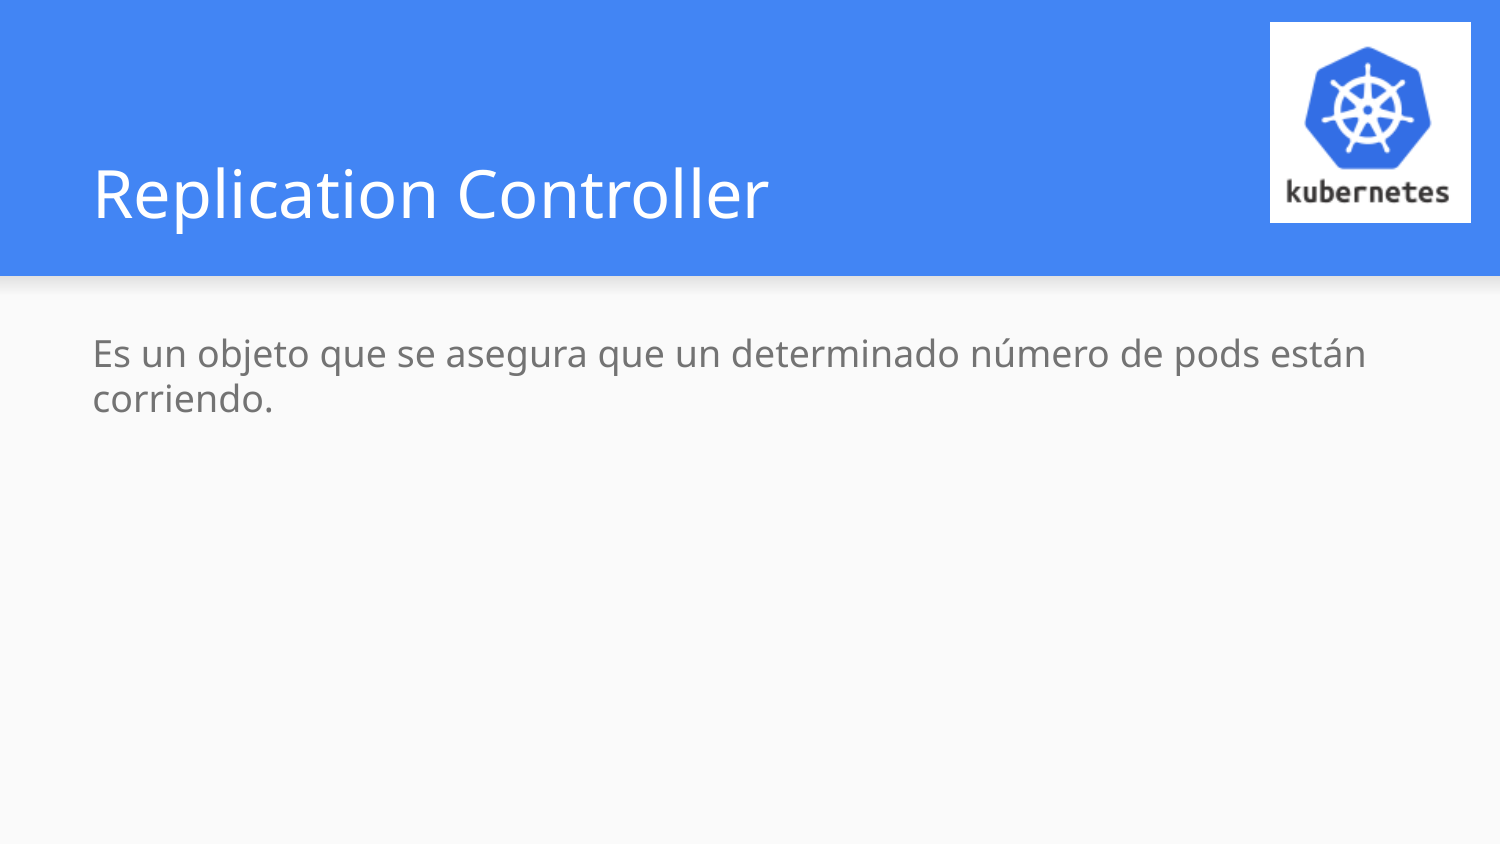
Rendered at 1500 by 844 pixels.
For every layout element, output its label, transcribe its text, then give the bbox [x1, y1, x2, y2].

title Replication Controller [77, 121, 1427, 248]
picture [1270, 22, 1471, 223]
list Es un objeto que se asegura que un determinado número de pods están corriendo. [77, 314, 1427, 760]
